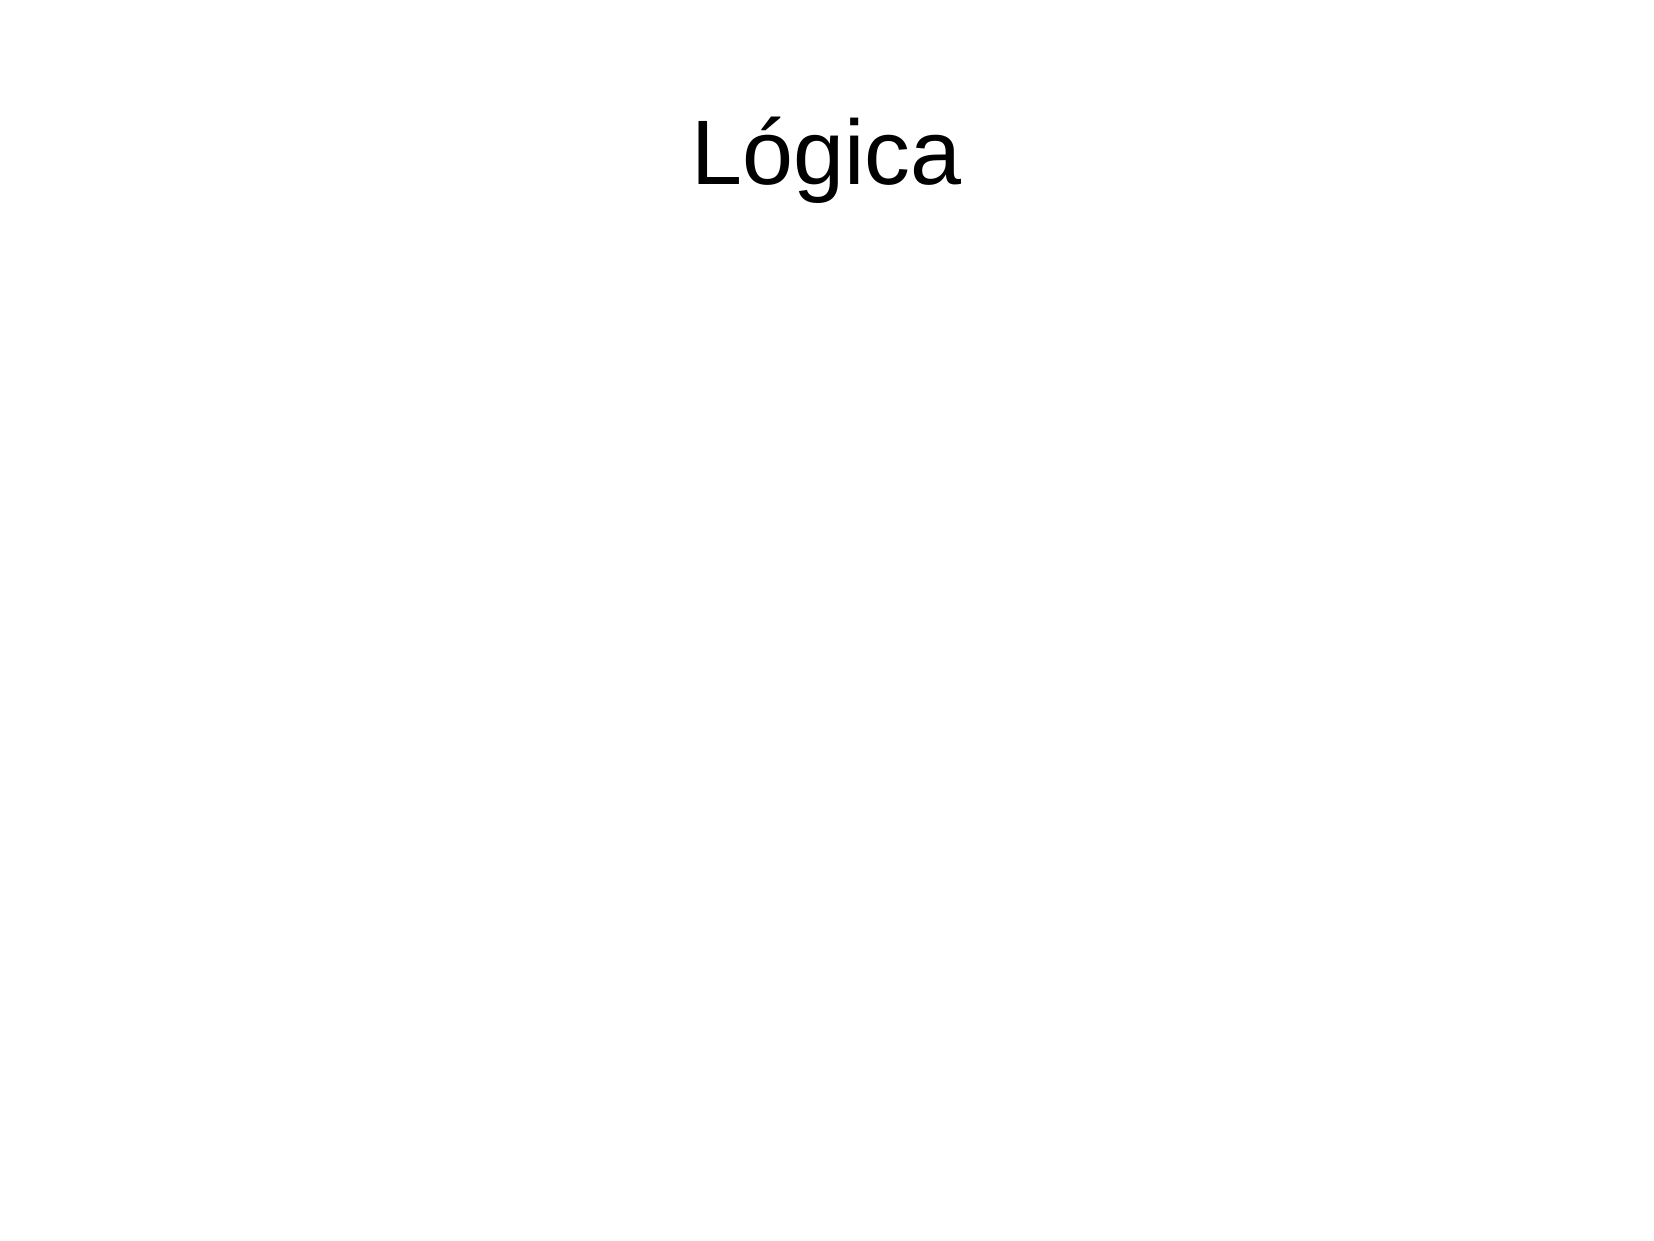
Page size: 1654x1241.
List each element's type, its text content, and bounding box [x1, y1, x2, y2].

title Lógica [82, 49, 1571, 257]
